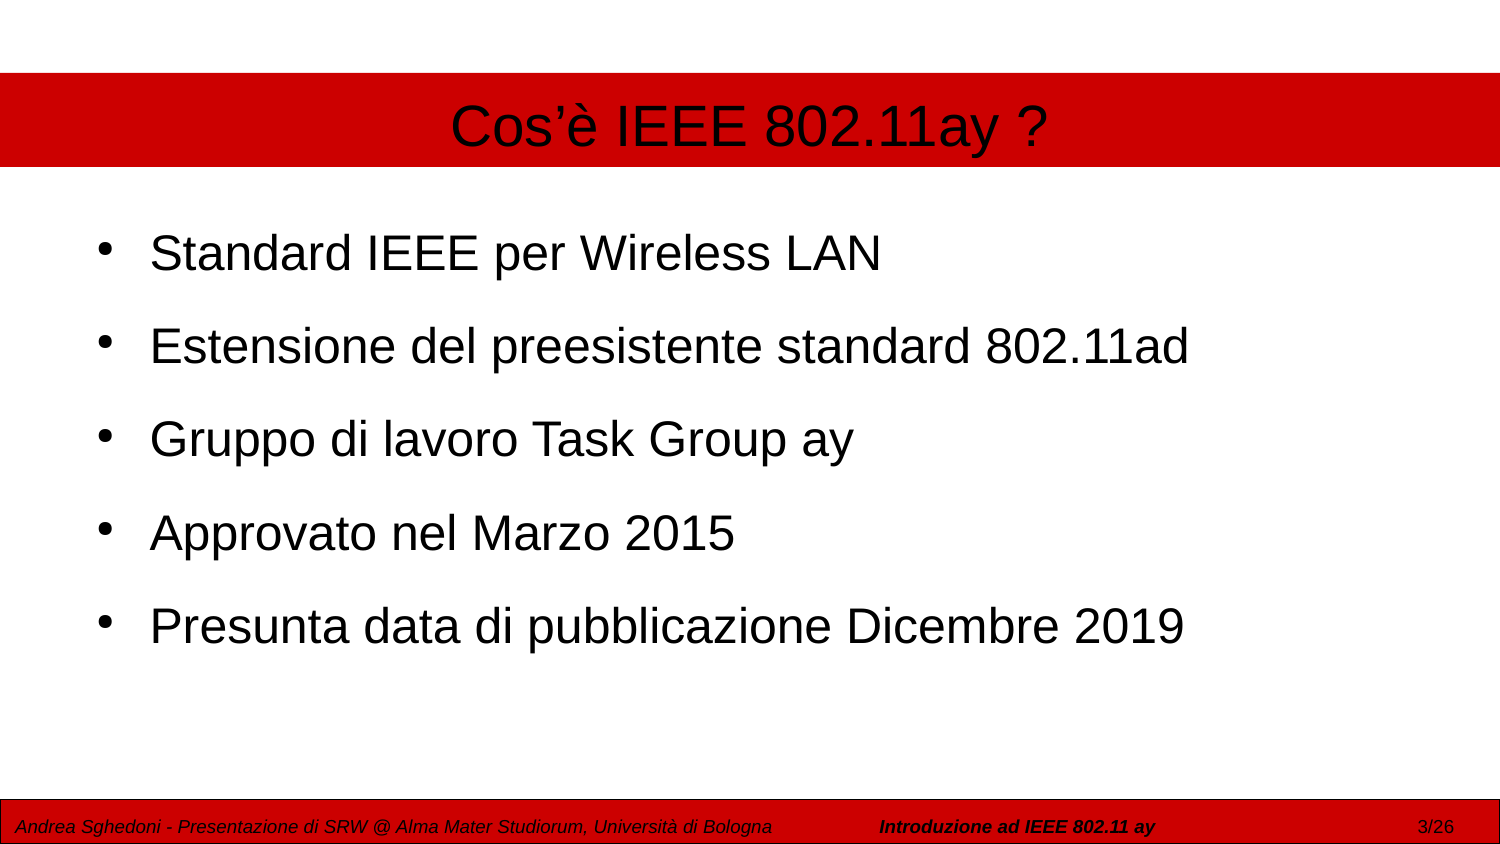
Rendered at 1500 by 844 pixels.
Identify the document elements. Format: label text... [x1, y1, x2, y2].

title Andrea Sghedoni - Presentazione di SRW @ Alma Mater Studiorum, Università di Bologna Introduzione ad IEEE 802.11 ay 3/26 [0, 799, 1500, 844]
title Cos’è IEEE 802.11ay ? [0, 72, 1500, 167]
list Standard IEEE per Wireless LAN Estensione del preesistente standard 802.11ad Gruppo di lavoro Task Group ay Approvato nel Marzo 2015 Presunta data di pubblicazione Dicembre 2019 [51, 205, 1449, 639]
